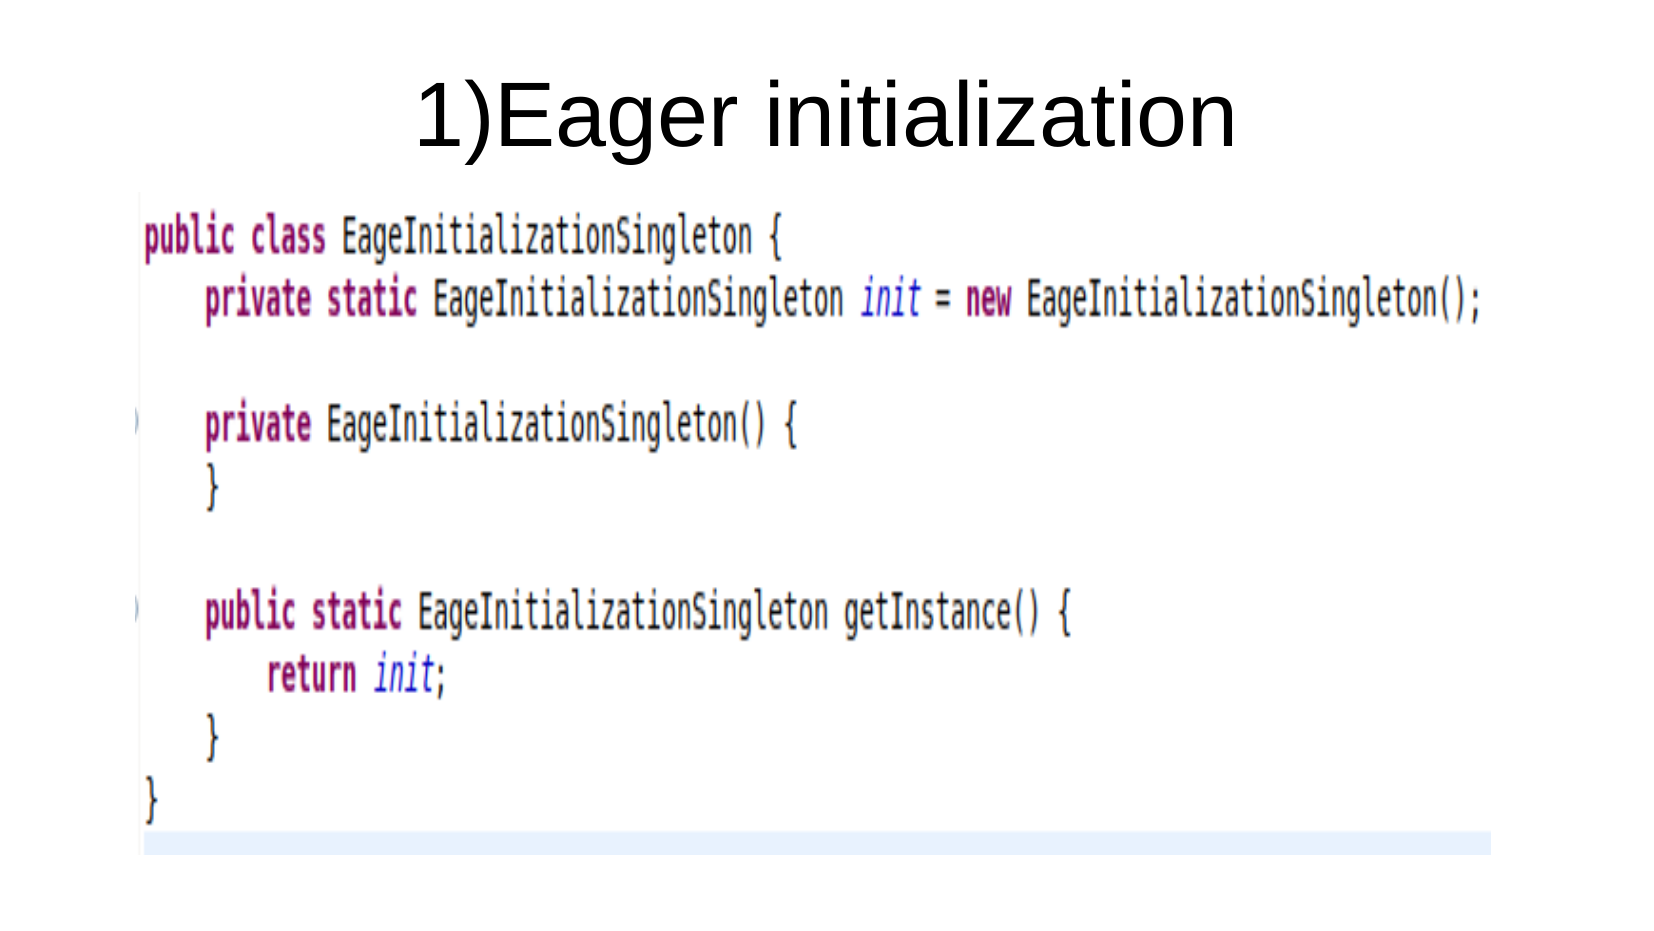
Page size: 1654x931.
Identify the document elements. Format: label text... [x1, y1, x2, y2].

picture [135, 192, 1491, 856]
title 1)Eager initialization [82, 37, 1571, 193]
